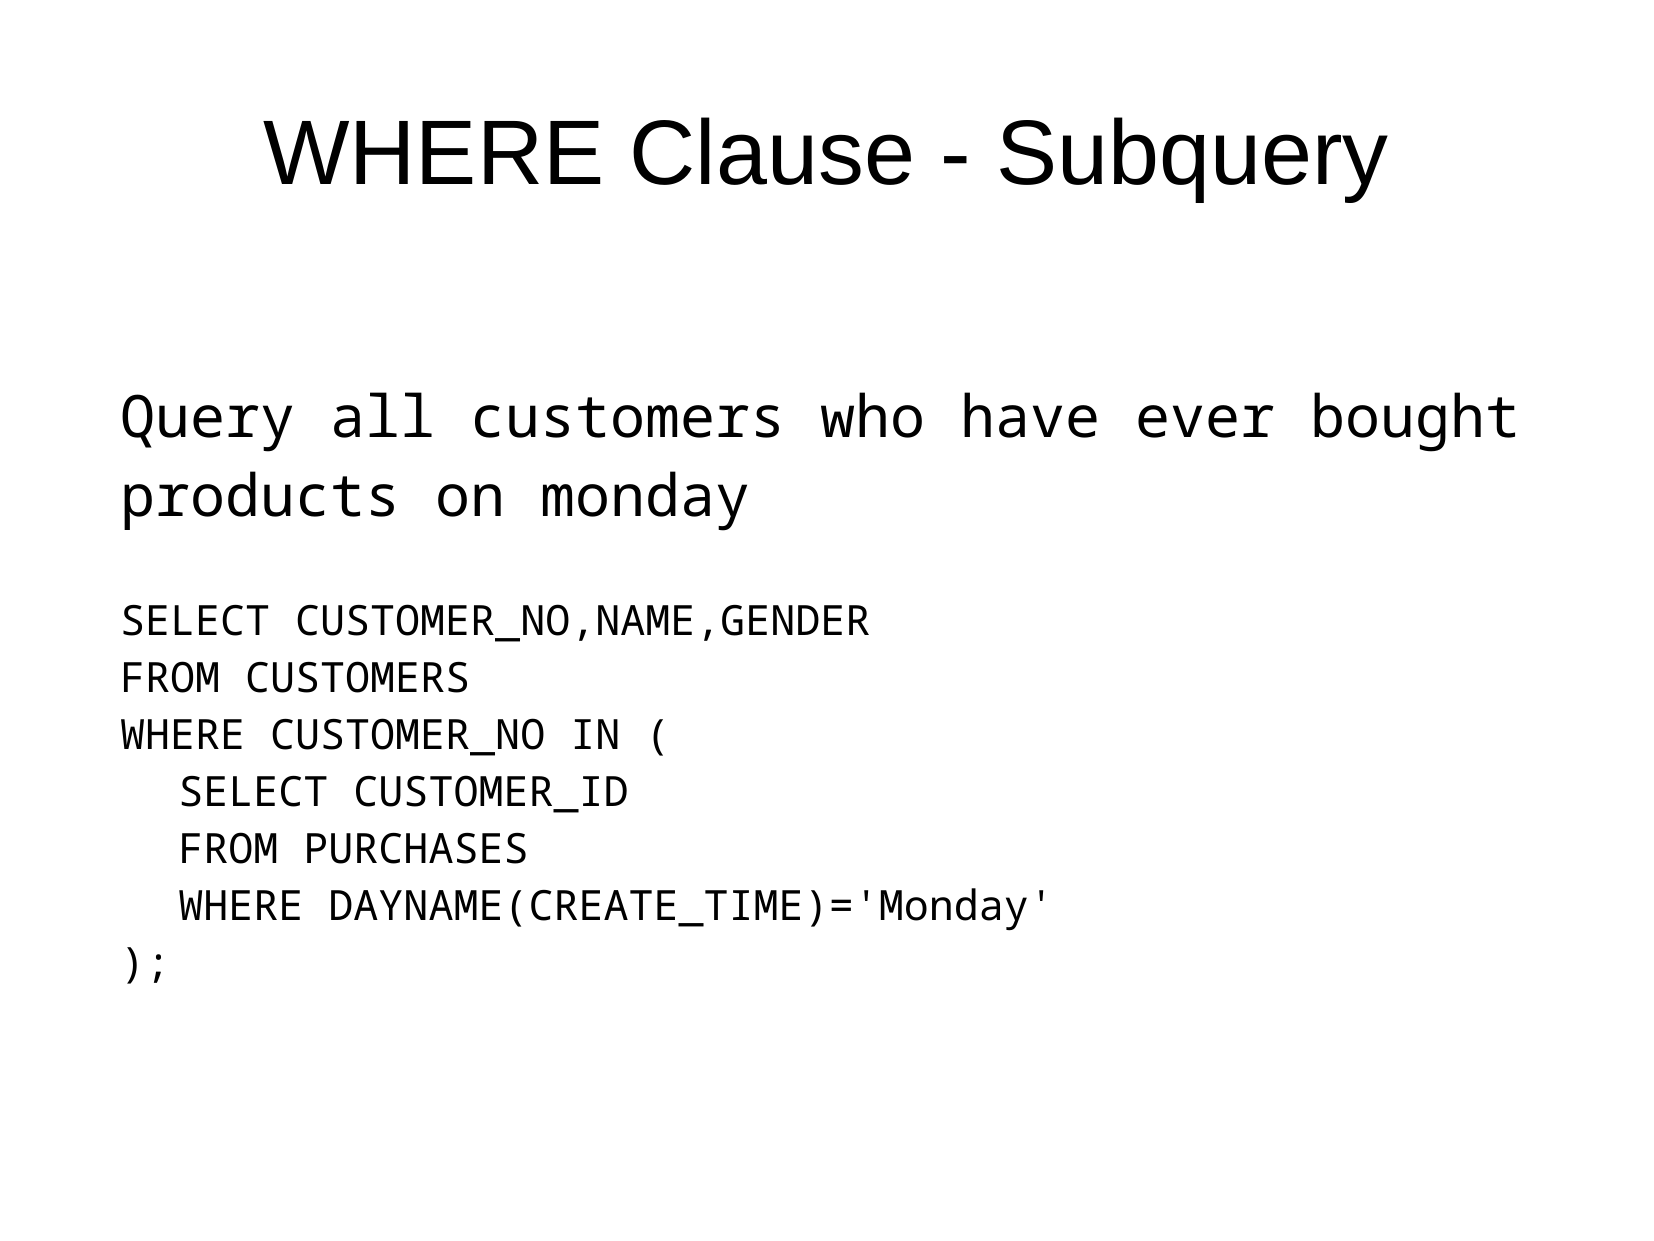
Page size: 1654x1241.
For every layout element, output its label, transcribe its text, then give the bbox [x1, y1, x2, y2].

title WHERE Clause - Subquery [82, 49, 1571, 257]
subtitle Query all customers who have ever bought products on monday SELECT CUSTOMER_NO,NAME,GENDER FROM CUSTOMERS WHERE CUSTOMER_NO IN ( SELECT CUSTOMER_ID FROM PURCHASES WHERE DAYNAME(CREATE_TIME)='Monday' ); [120, 330, 1546, 1036]
